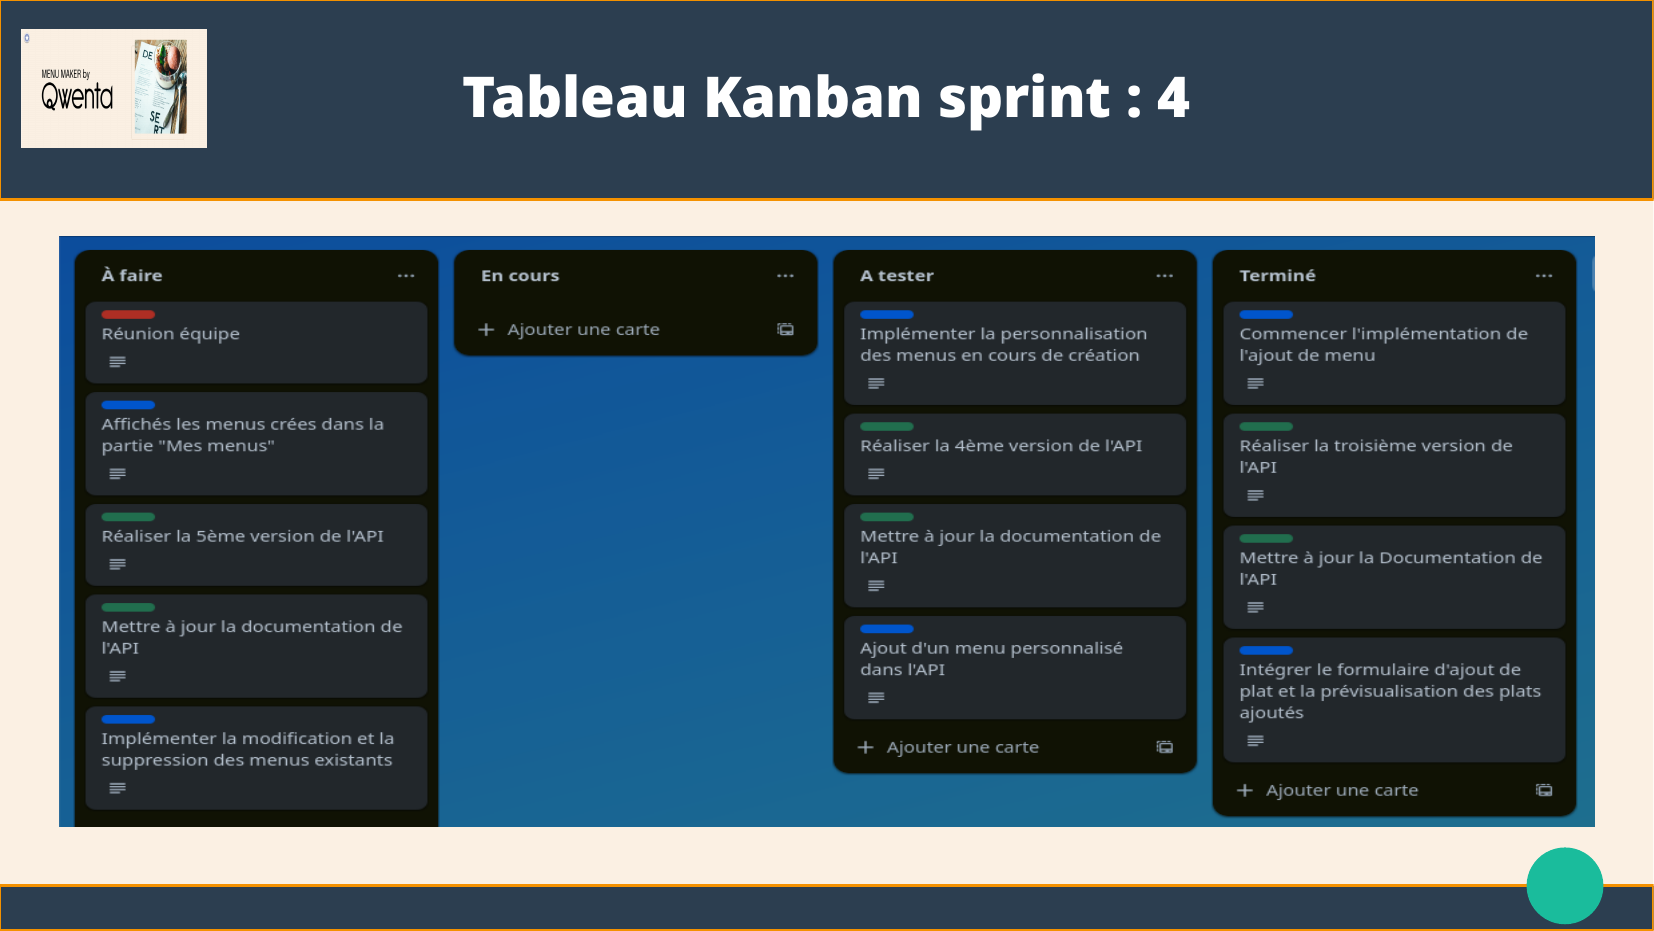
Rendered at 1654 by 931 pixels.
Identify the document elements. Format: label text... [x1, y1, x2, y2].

picture [21, 29, 207, 148]
title Tableau Kanban sprint : 4 [59, 37, 1595, 155]
picture [59, 236, 1595, 827]
